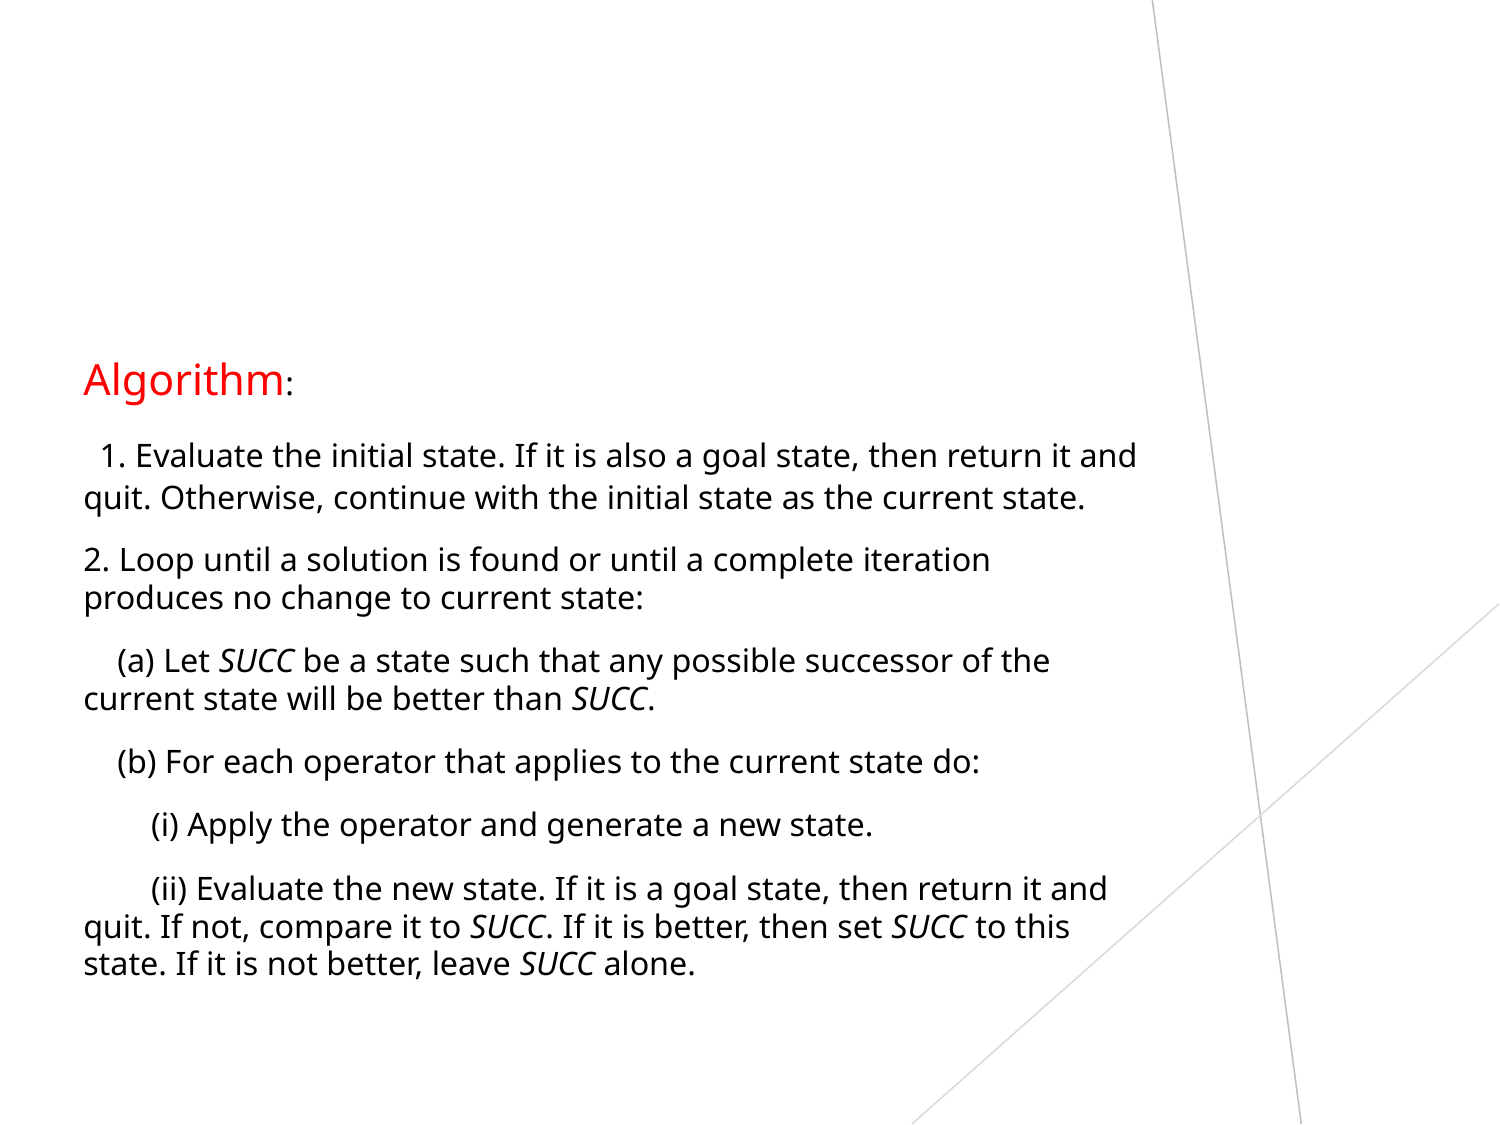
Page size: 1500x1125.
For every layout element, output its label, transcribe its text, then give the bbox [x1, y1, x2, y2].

list Algorithm: 1. Evaluate the initial state. If it is also a goal state, then return it and quit. Otherwise, continue with the initial state as the current state. 2. Loop until a solution is found or until a complete iteration produces no change to current state: (a) Let SUCC be a state such that any possible successor of the current state will be better than SUCC. (b) For each operator that applies to the current state do: (i) Apply the operator and generate a new state. (ii) Evaluate the new state. If it is a goal state, then return it and quit. If not, compare it to SUCC. If it is better, then set SUCC to this state. If it is not better, leave SUCC alone. [83, 354, 1141, 991]
